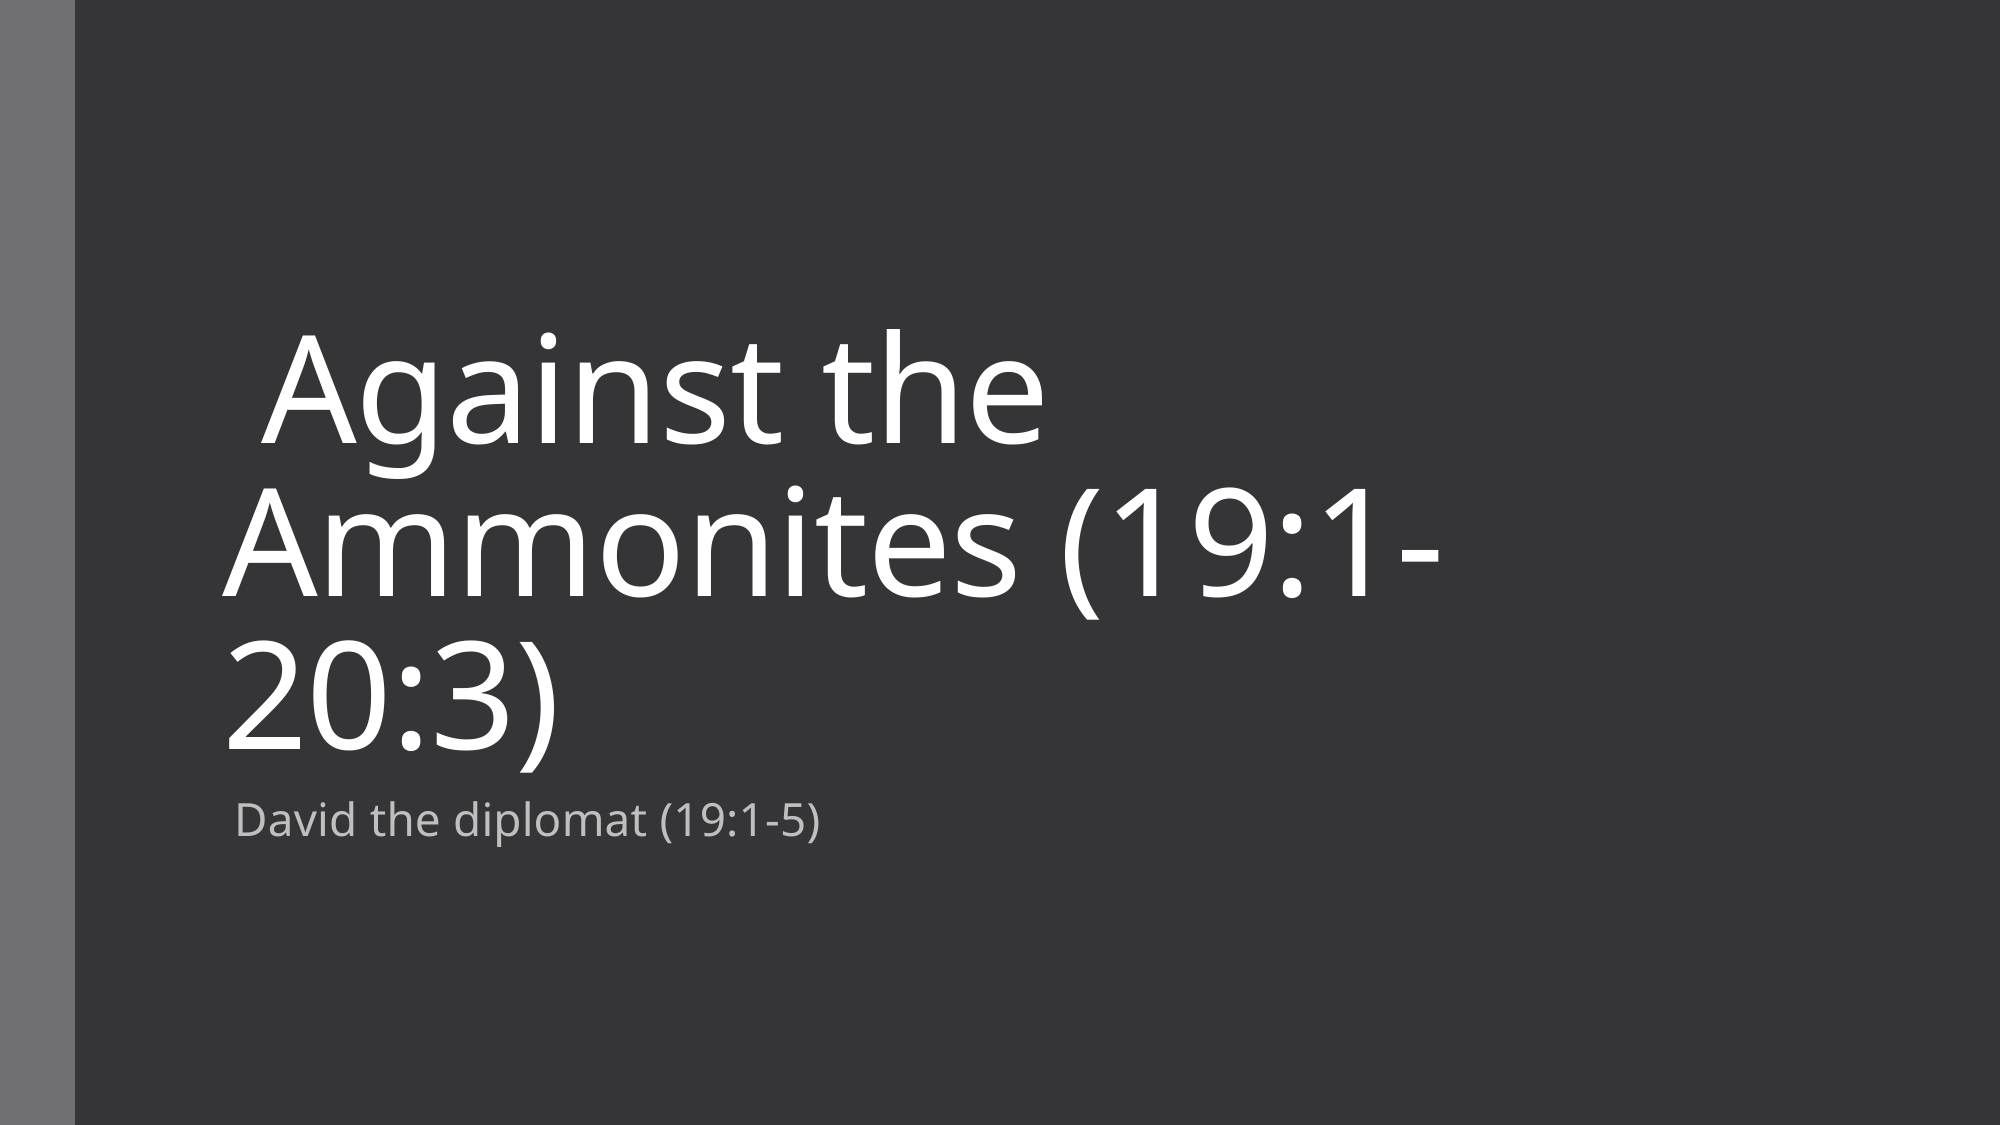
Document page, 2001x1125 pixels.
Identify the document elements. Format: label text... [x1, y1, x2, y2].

title Against the Ammonites (19:1-20:3) [206, 124, 1752, 787]
subtitle David the diplomat (19:1-5) [206, 787, 1752, 1066]
